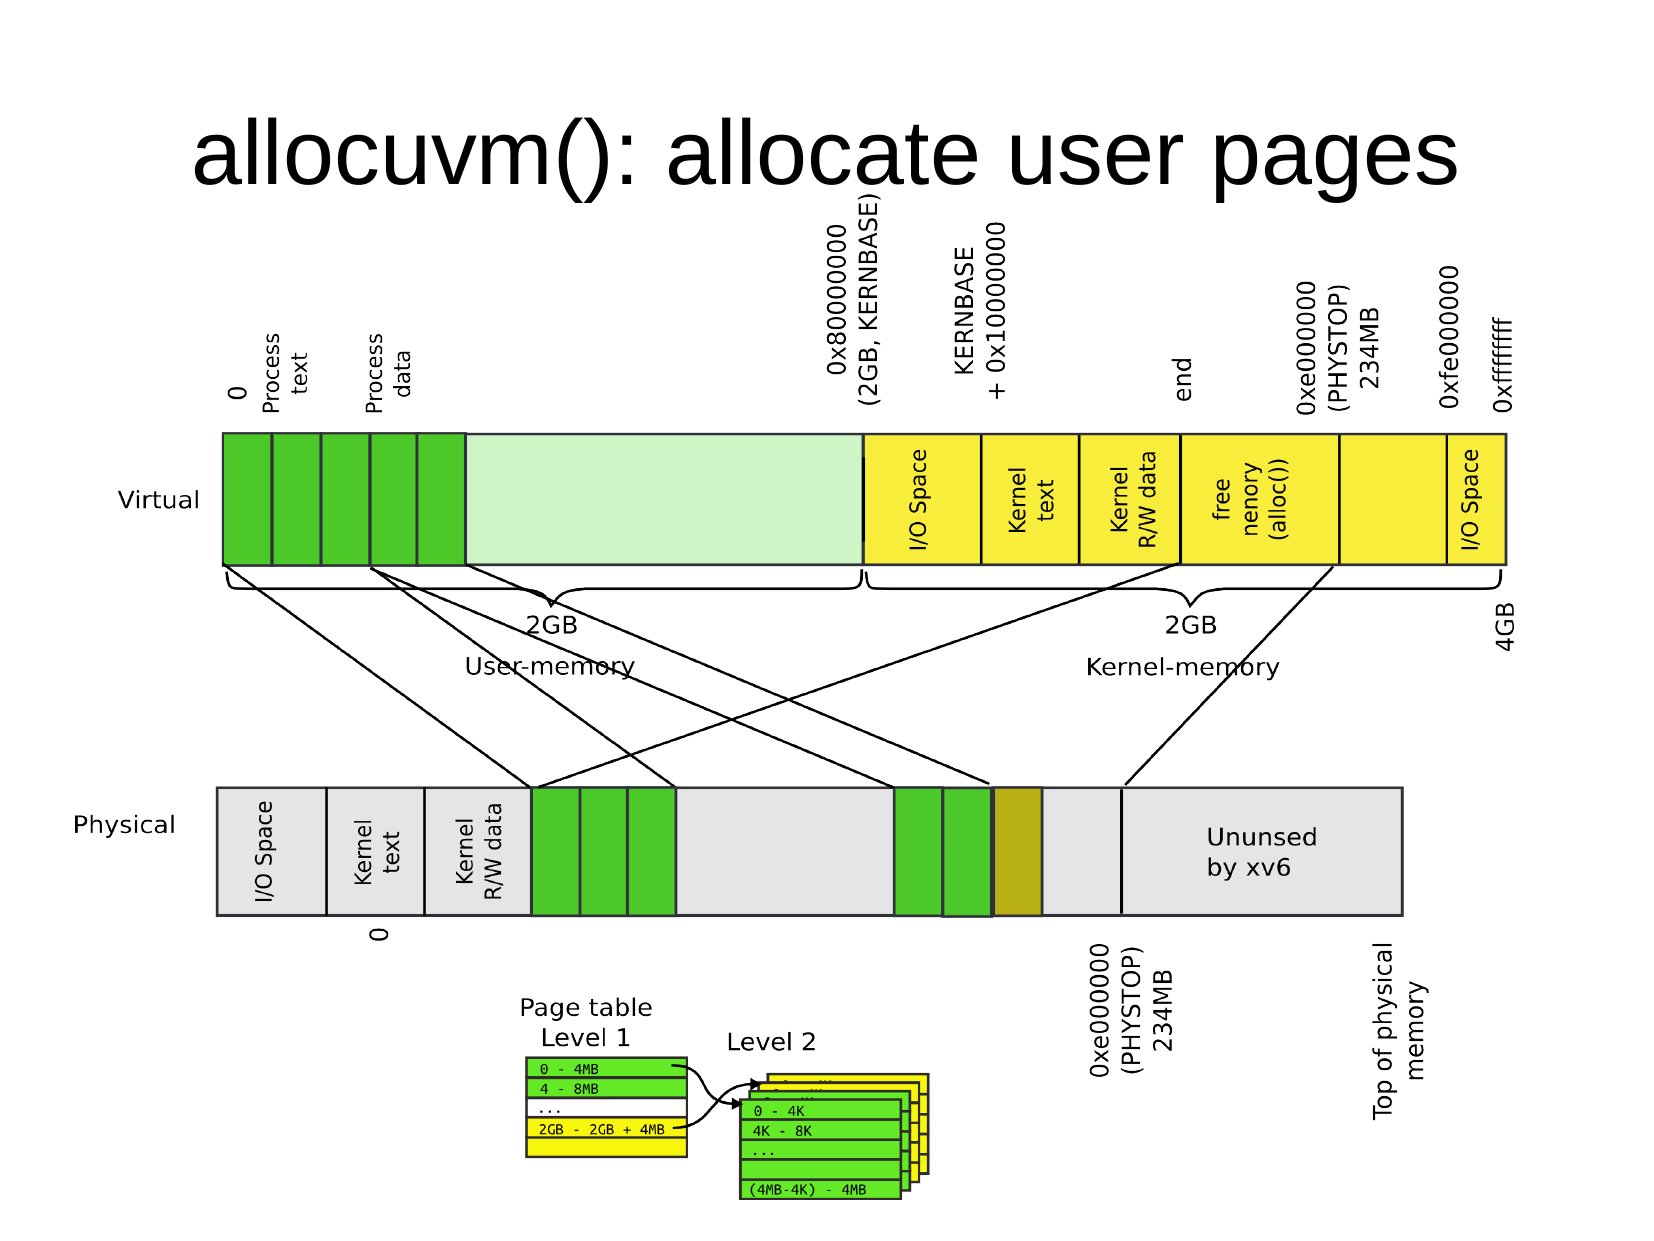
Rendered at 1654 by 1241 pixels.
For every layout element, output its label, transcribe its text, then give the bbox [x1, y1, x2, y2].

title allocuvm(): allocate user pages [82, 49, 1571, 257]
picture [75, 194, 1514, 1201]
